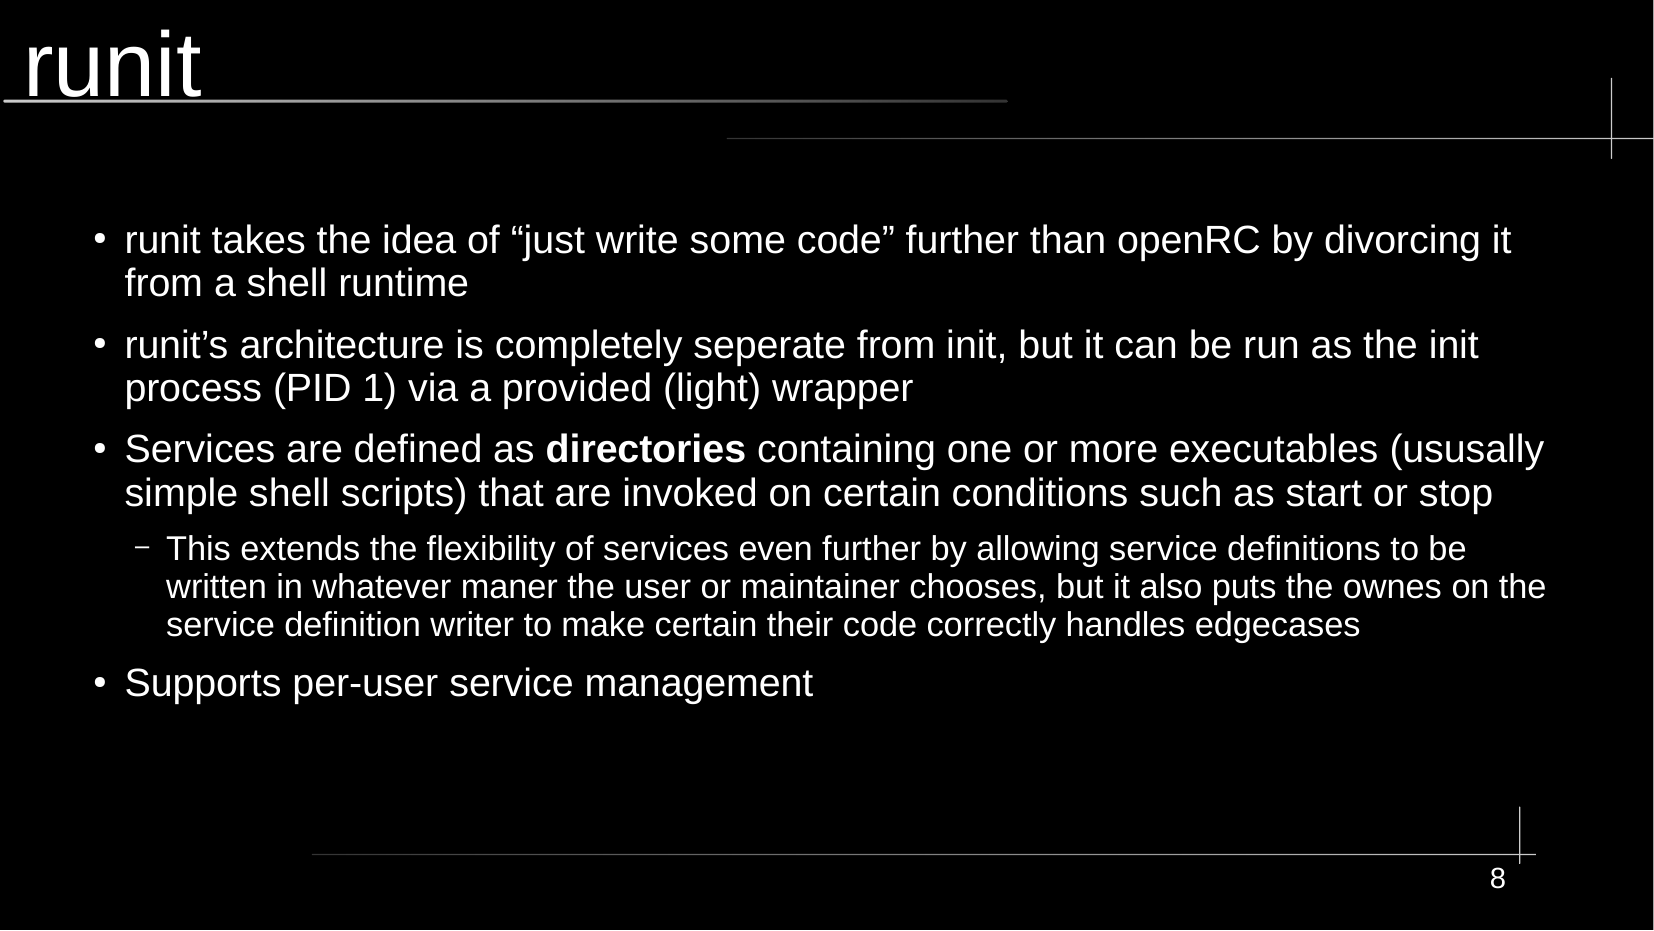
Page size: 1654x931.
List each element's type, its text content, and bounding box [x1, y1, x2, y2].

list runit takes the idea of “just write some code” further than openRC by divorcing it from a shell runtime runit’s architecture is completely seperate from init, but it can be run as the init process (PID 1) via a provided (light) wrapper Services are defined as directories containing one or more executables (ususally simple shell scripts) that are invoked on certain conditions such as start or stop This extends the flexibility of services even further by allowing service definitions to be written in whatever maner the user or maintainer chooses, but it also puts the ownes on the service definition writer to make certain their code correctly handles edgecases Supports per-user service management [82, 217, 1571, 758]
title runit [23, 11, 1589, 119]
